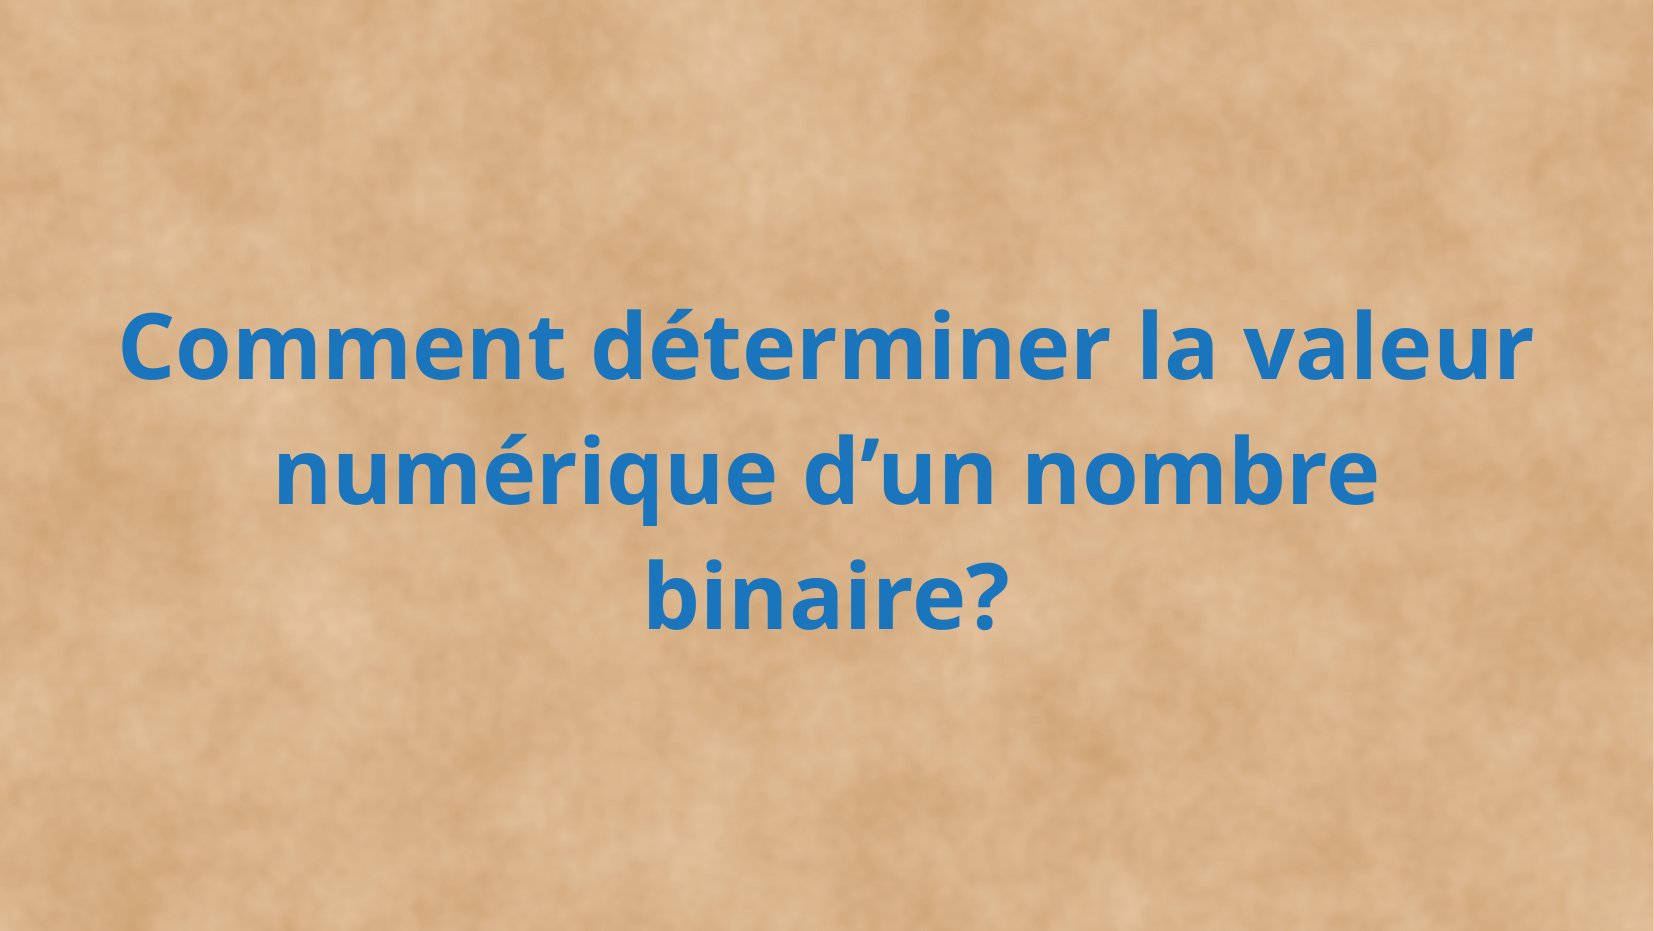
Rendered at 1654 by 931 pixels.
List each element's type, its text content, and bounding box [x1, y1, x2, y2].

picture [0, 0, 1654, 931]
title Comment déterminer la valeur numérique d’un nombre binaire? [82, 368, 1571, 570]
